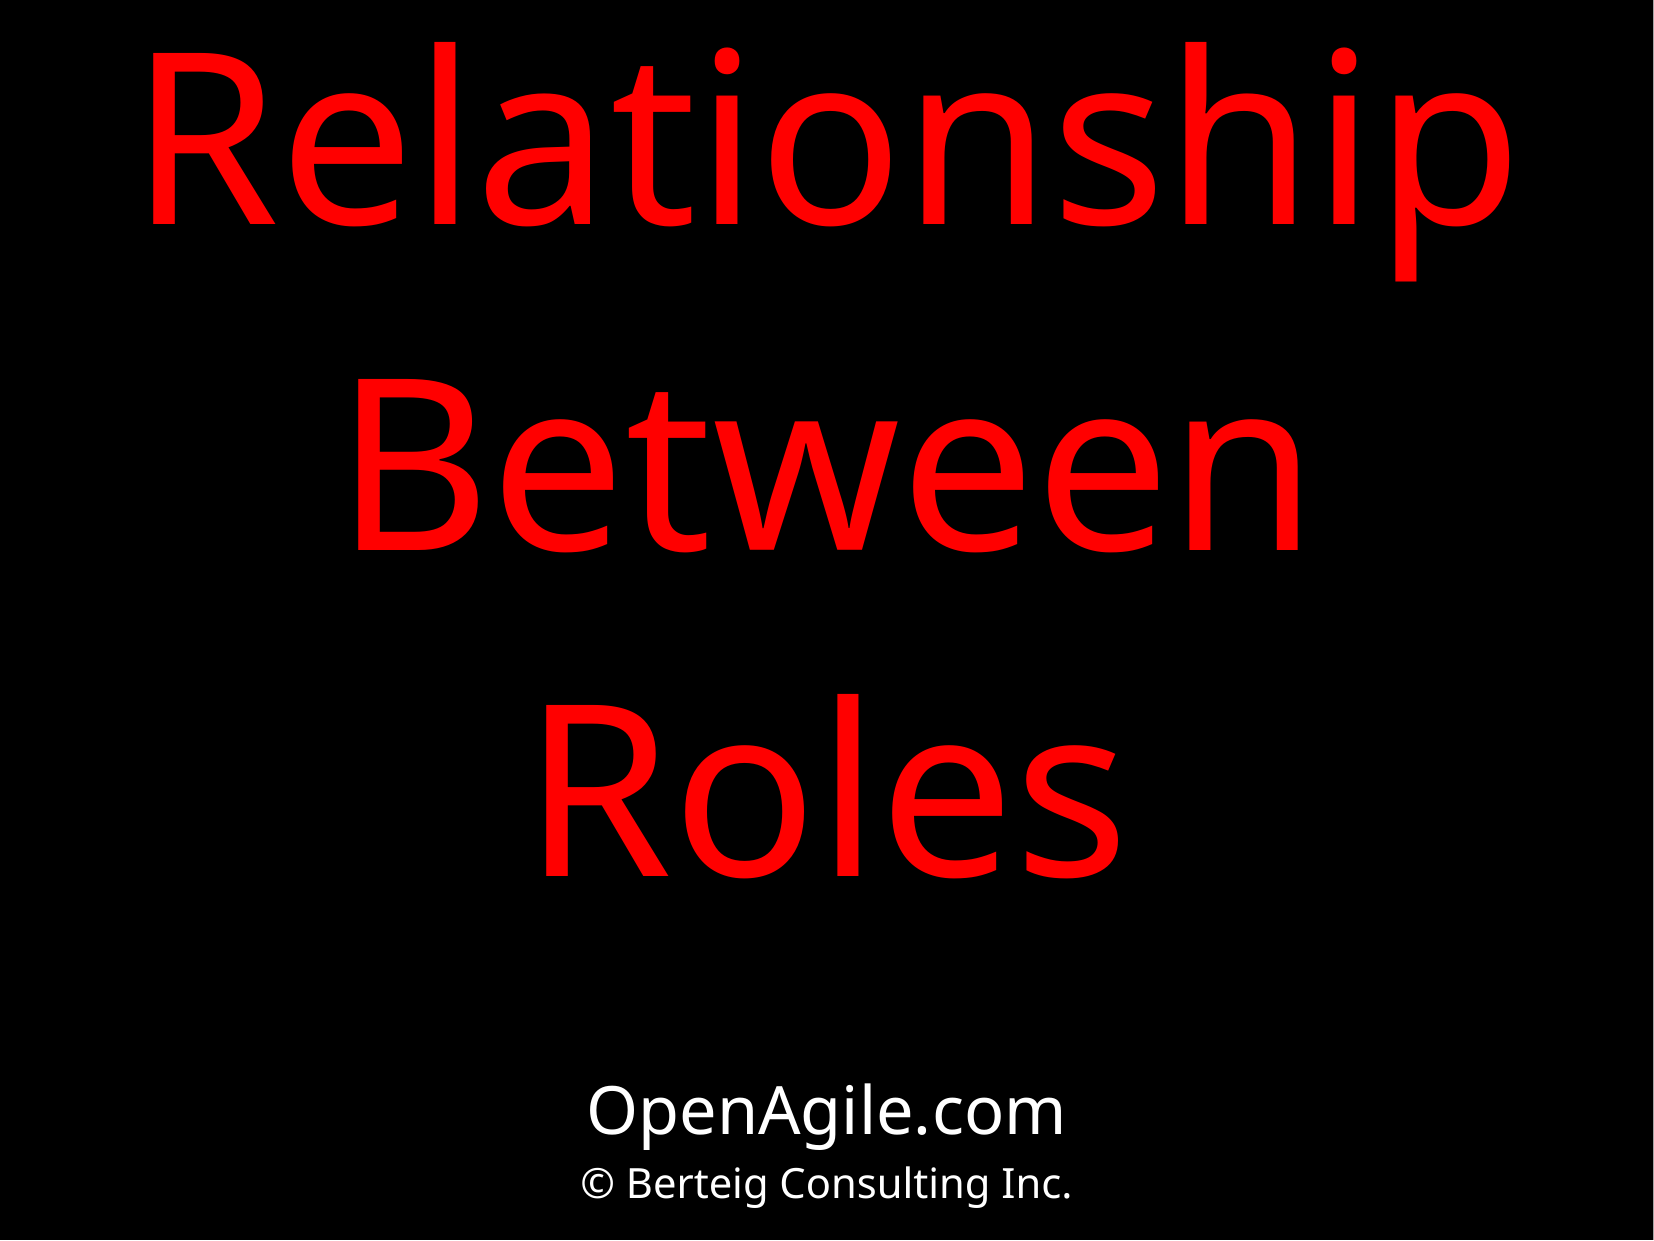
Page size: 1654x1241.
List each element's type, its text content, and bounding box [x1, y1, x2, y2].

title Relationship Between Roles [59, 18, 1595, 898]
